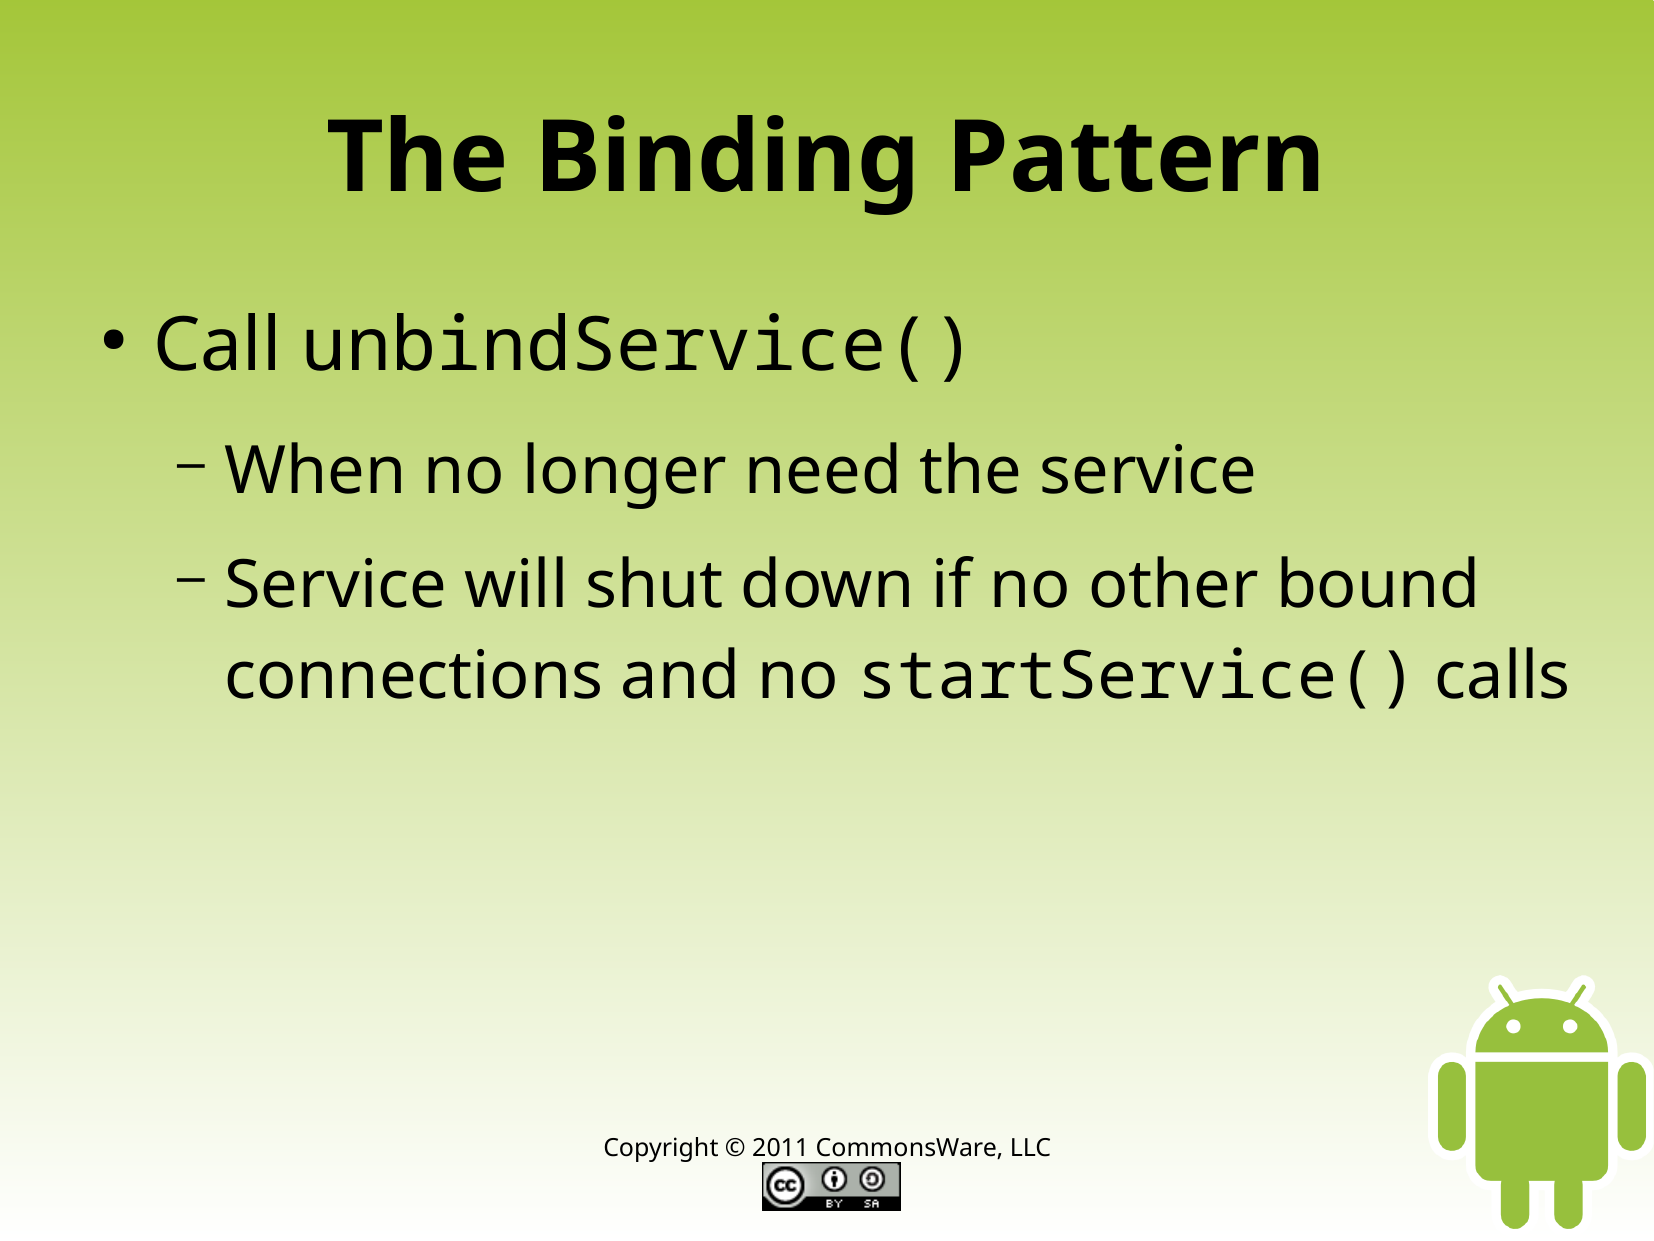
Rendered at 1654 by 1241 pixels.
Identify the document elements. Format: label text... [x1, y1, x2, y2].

list Call unbindService() When no longer need the service Service will shut down if no other bound connections and no startService() calls [82, 290, 1571, 1094]
title The Binding Pattern [82, 49, 1571, 257]
picture [762, 1162, 901, 1211]
picture [1428, 975, 1654, 1238]
